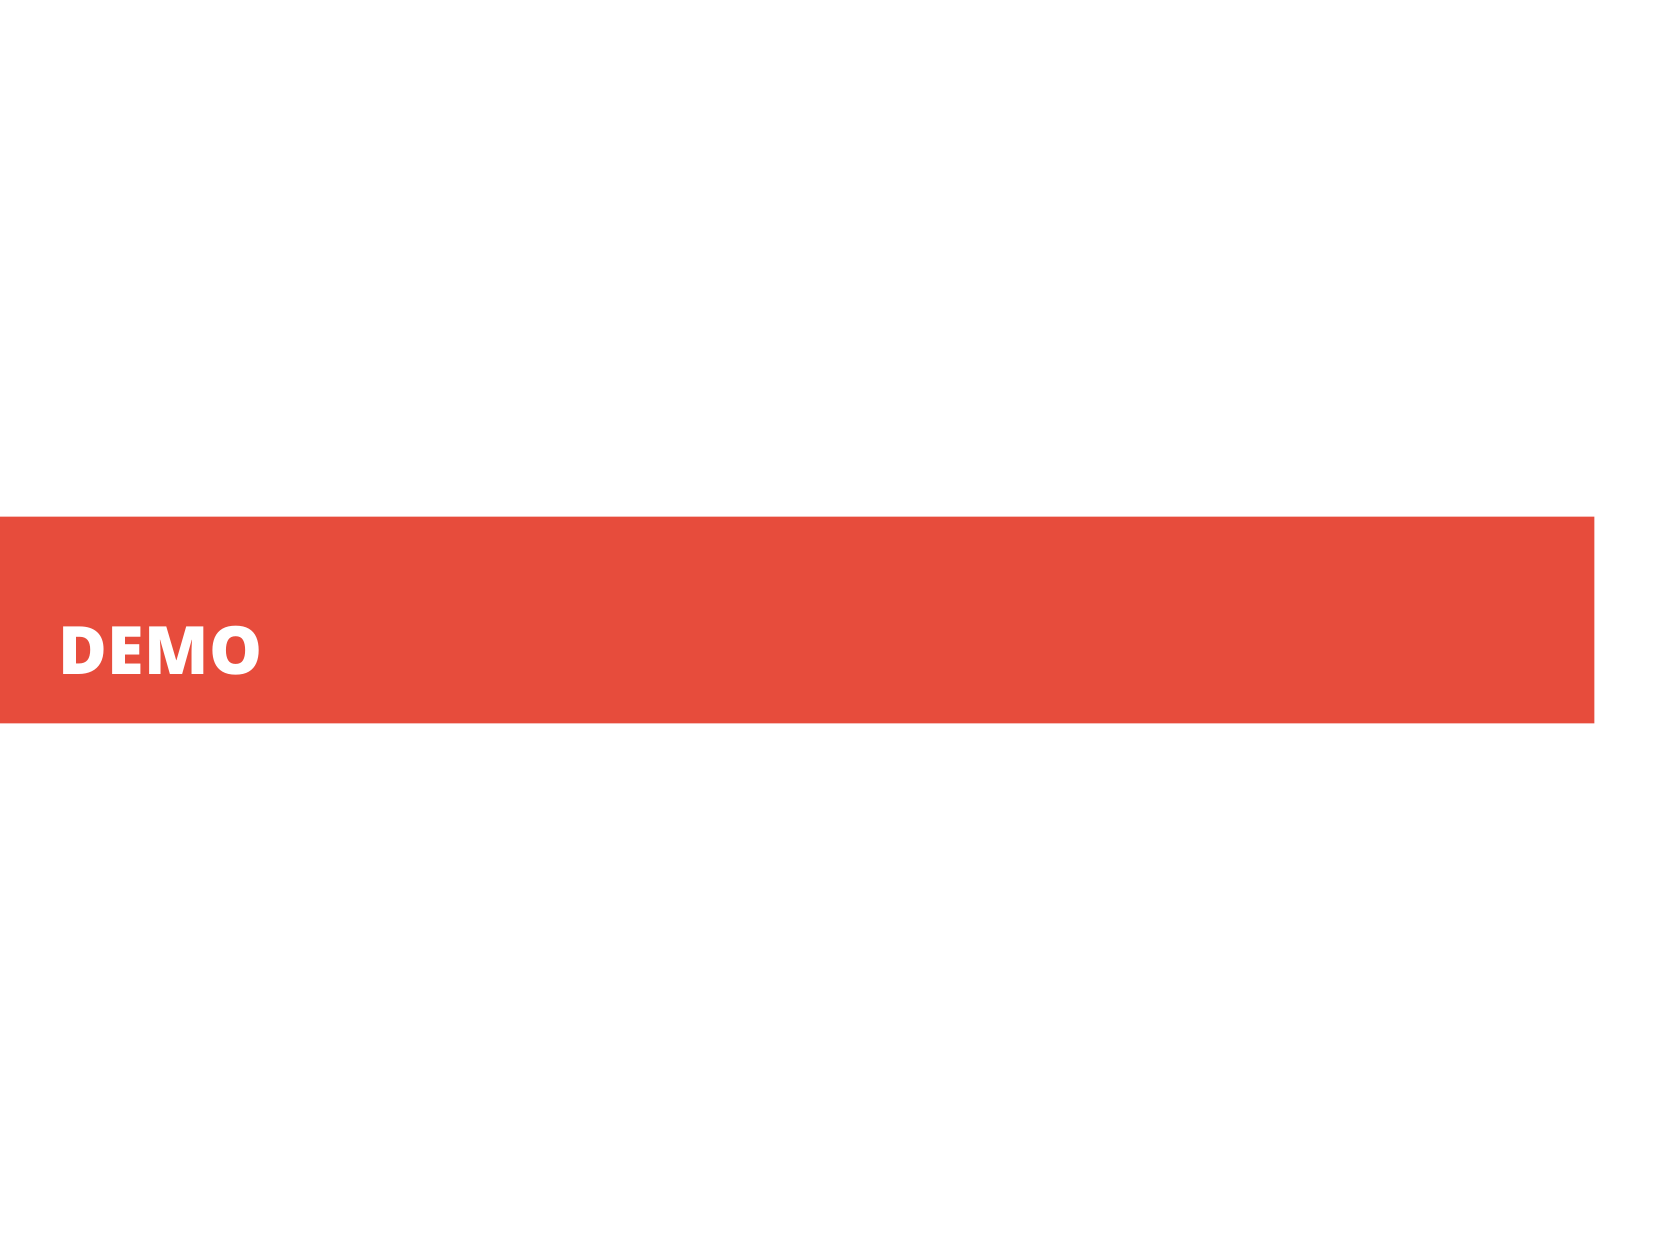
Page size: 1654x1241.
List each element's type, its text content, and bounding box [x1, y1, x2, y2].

title DEMO [59, 546, 1595, 694]
